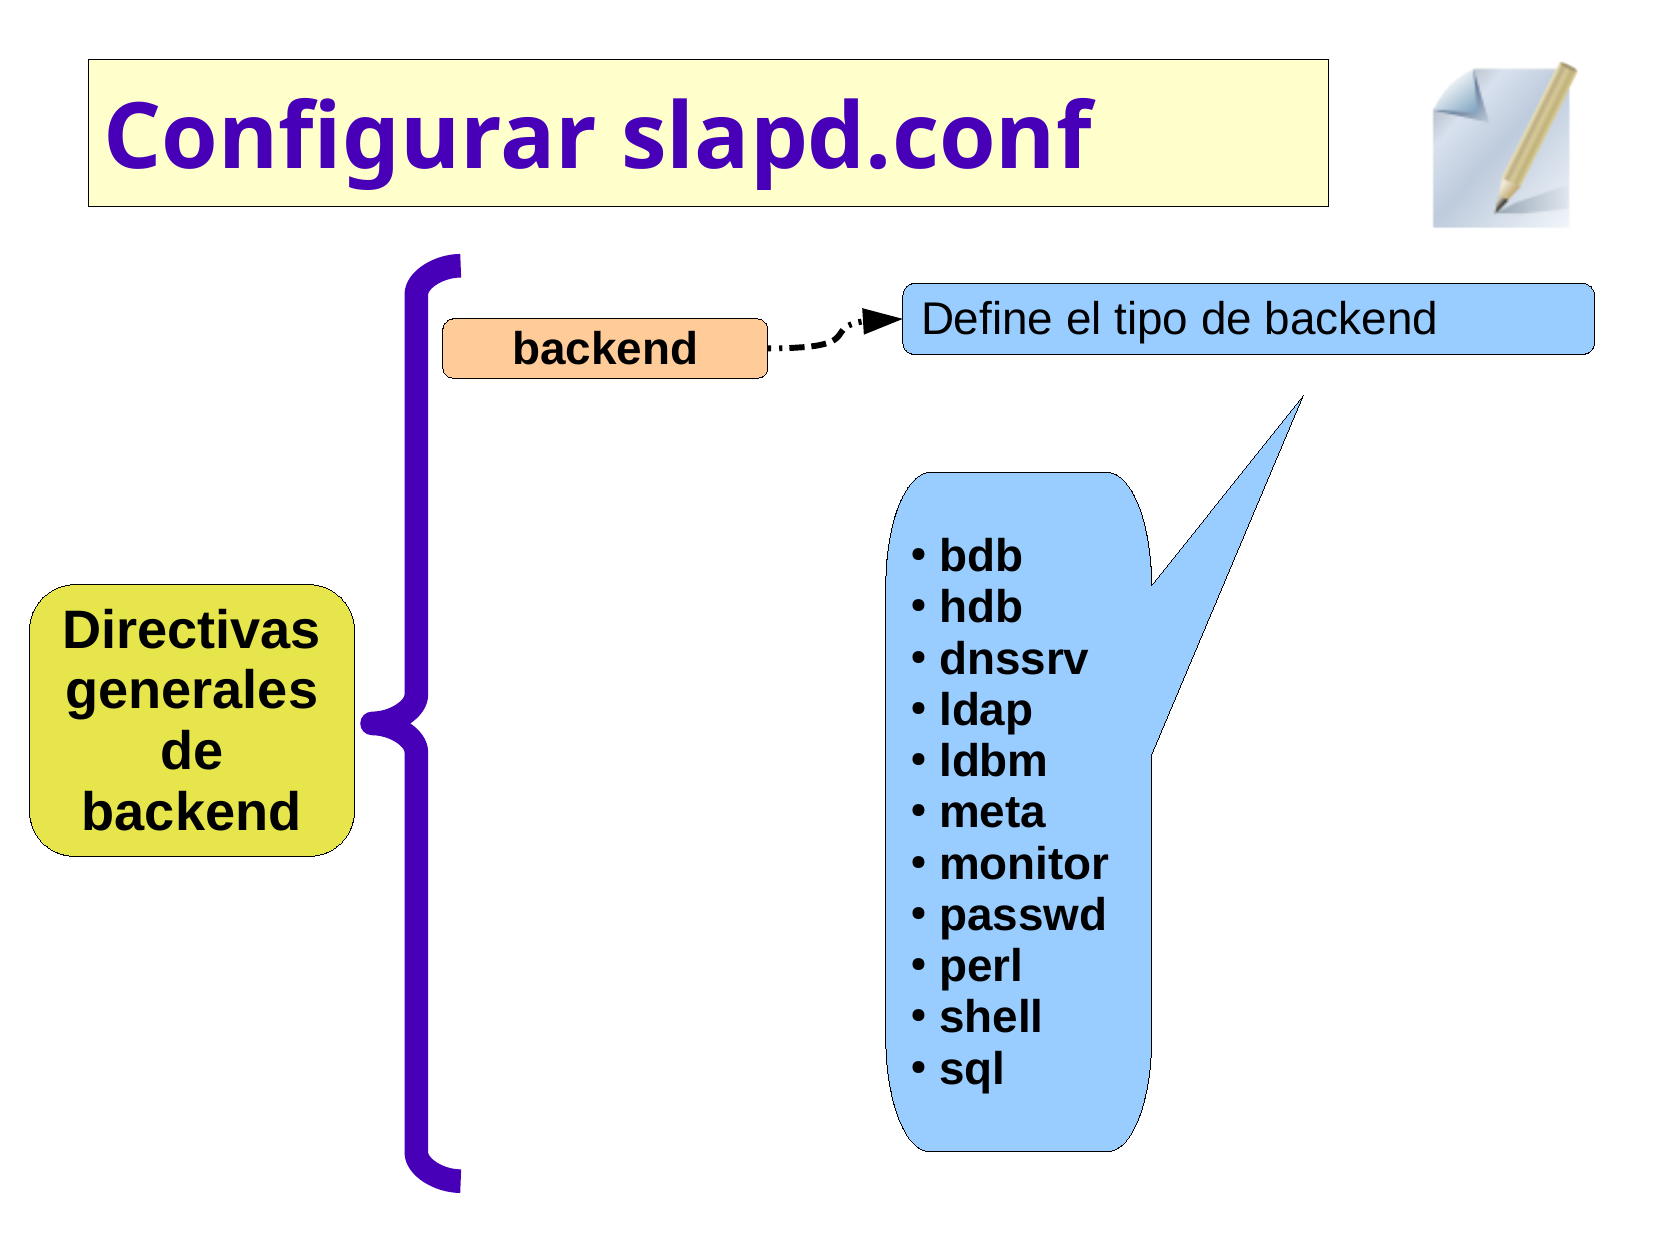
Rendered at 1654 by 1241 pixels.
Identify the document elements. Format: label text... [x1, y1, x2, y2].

picture [1417, 58, 1595, 237]
text_box Define el tipo de backend [902, 283, 1595, 355]
text_box backend [442, 318, 768, 379]
text_box Configurar slapd.conf [88, 59, 1329, 207]
text_box bdb hdb dnssrv ldap ldbm meta monitor passwd perl shell sql [885, 395, 1304, 1152]
text_box Directivas generales de backend [29, 584, 355, 857]
